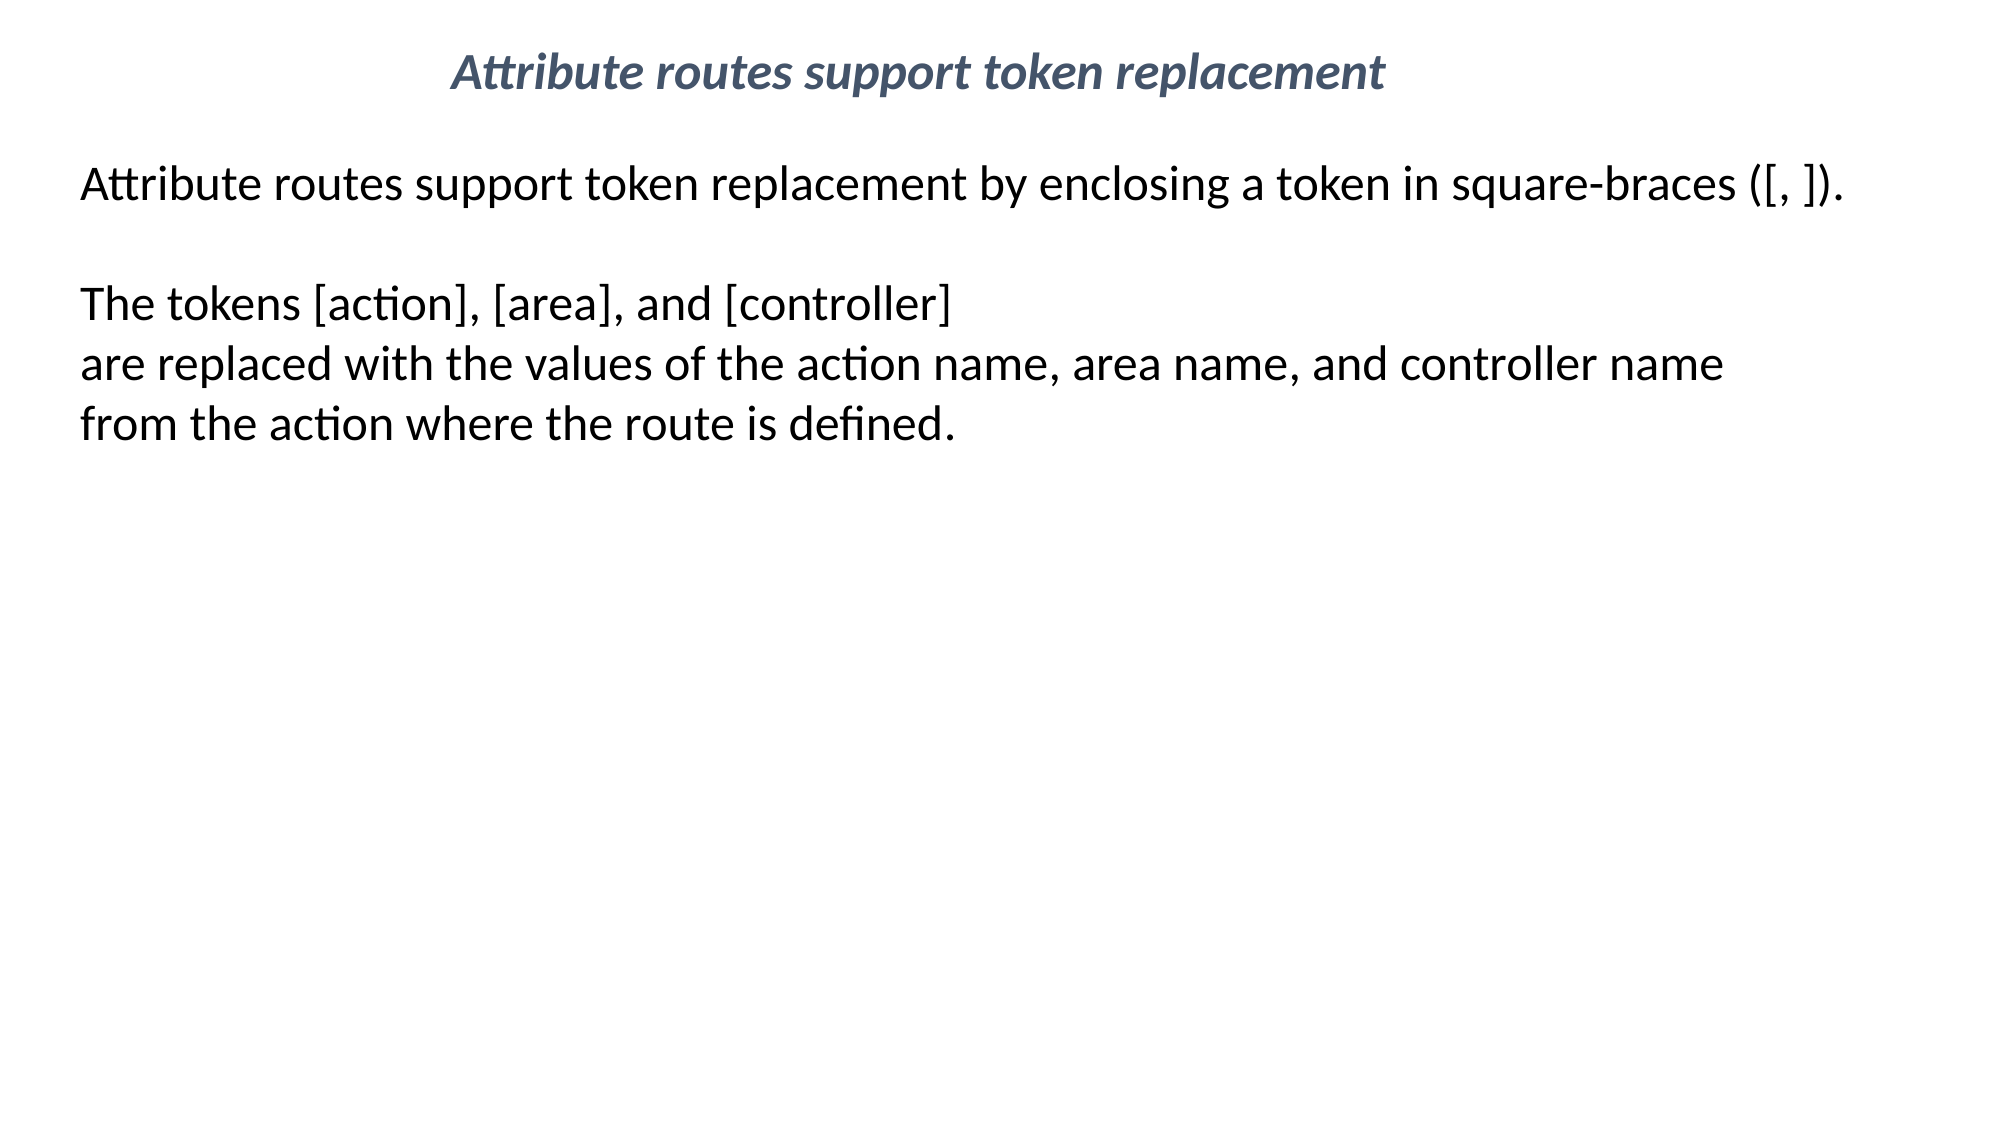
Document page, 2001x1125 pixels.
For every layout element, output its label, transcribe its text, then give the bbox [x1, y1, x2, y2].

title Attribute routes support token replacement [413, 34, 1425, 112]
list Attribute routes support token replacement by enclosing a token in square-braces ([, ]). The tokens [action], [area], and [controller] are replaced with the values of the action name, area name, and controller name from the action where the route is defined. [80, 149, 1863, 453]
